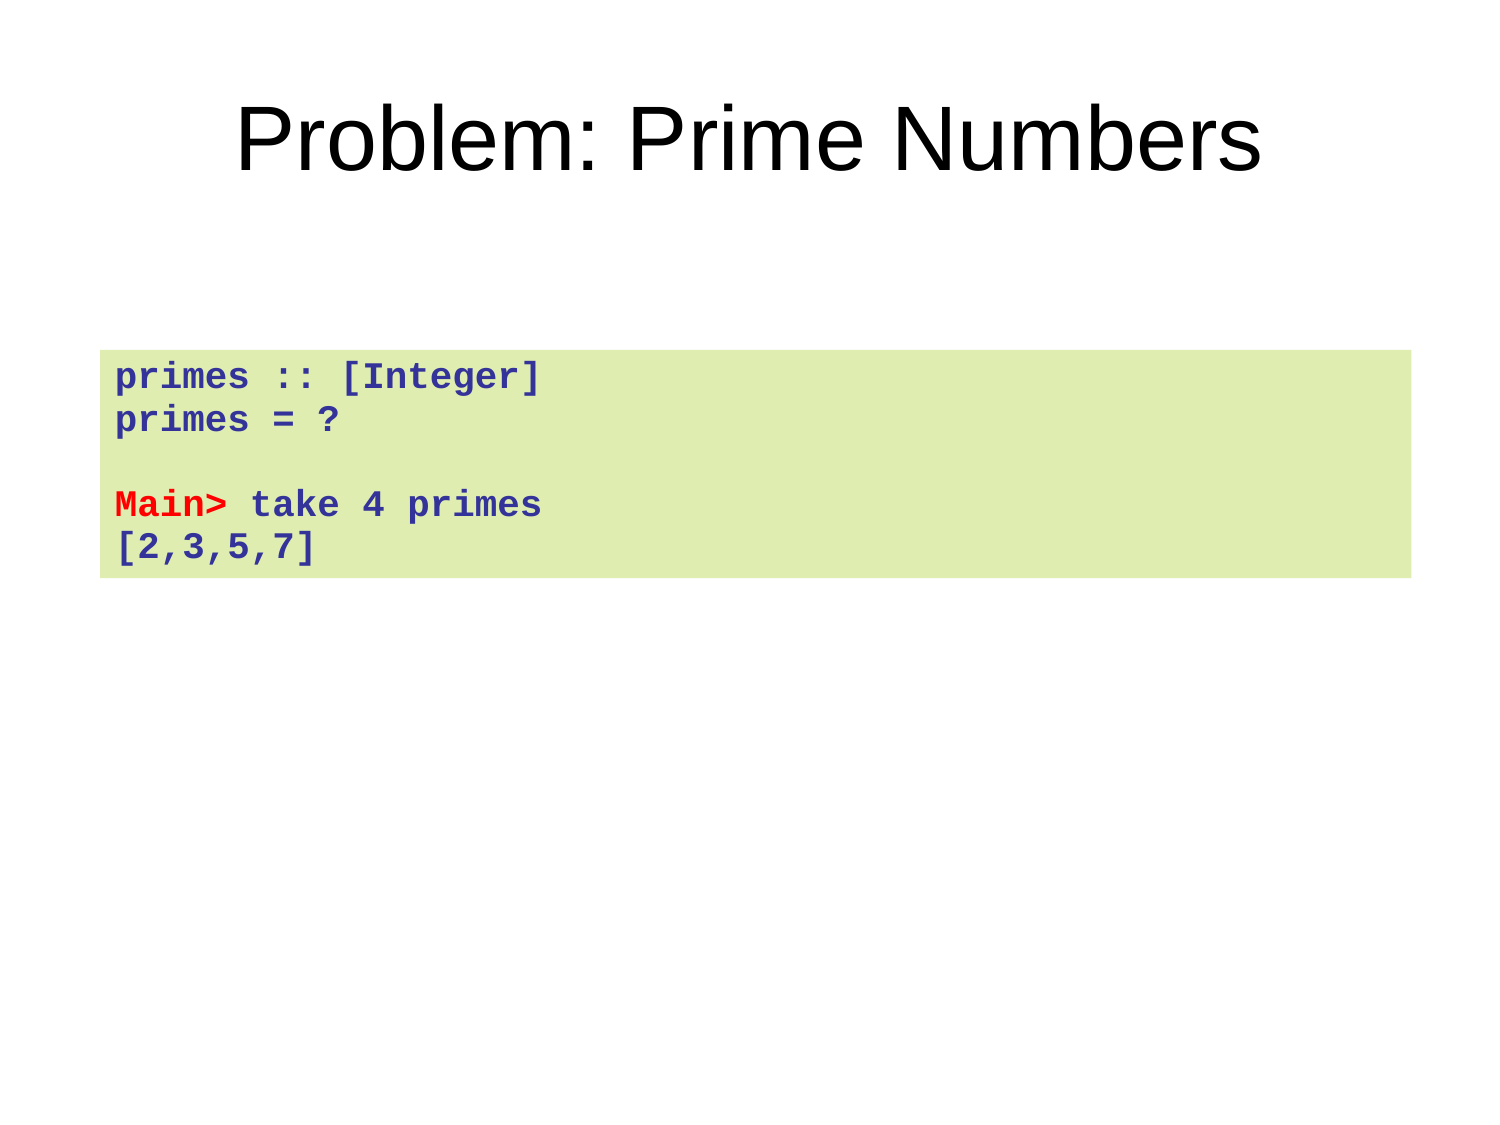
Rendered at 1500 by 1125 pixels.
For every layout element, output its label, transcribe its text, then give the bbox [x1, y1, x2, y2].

text_box primes :: [Integer] primes = ? Main> take 4 primes [2,3,5,7] [100, 349, 1412, 579]
title Problem: Prime Numbers [75, 45, 1426, 233]
